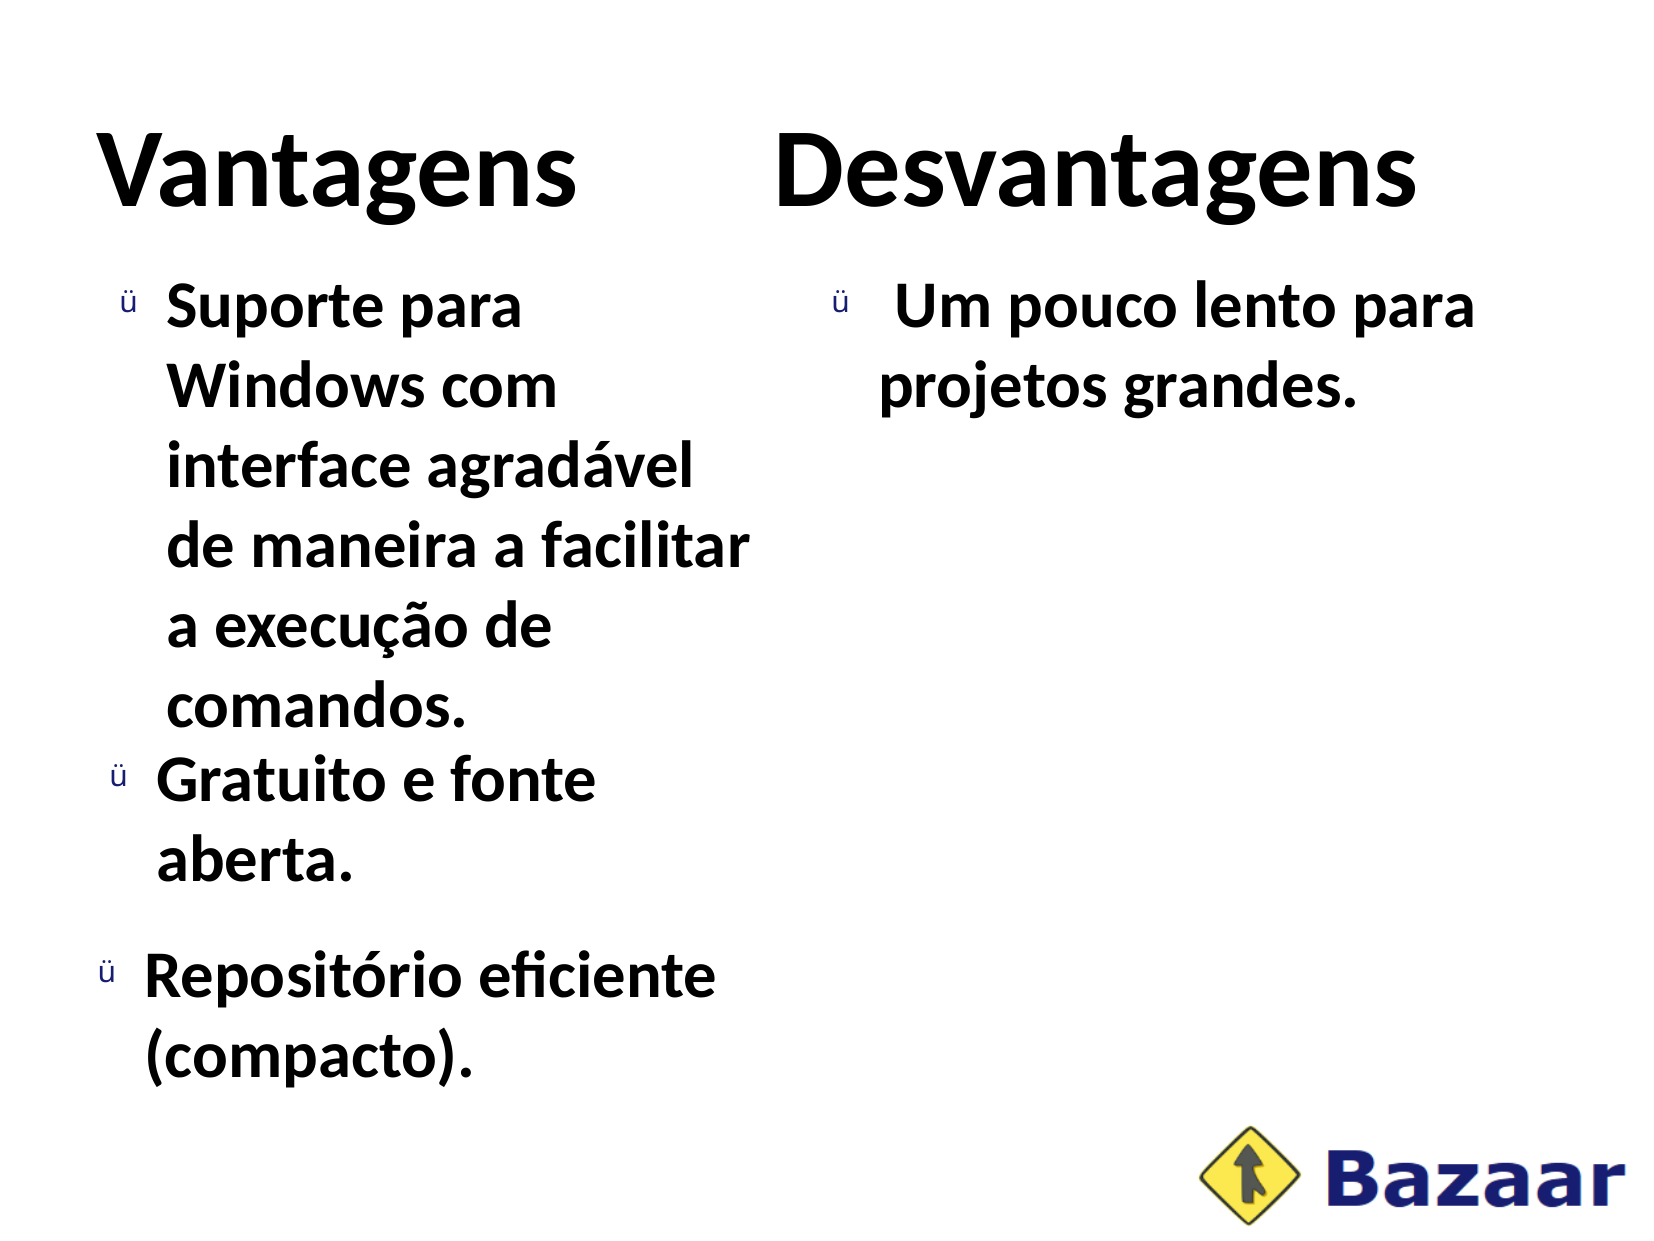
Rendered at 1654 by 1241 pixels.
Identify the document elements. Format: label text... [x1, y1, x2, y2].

picture [1181, 1110, 1638, 1241]
text_box Repositório eficiente (compacto). [82, 923, 764, 1099]
text_box Gratuito e fonte aberta. [94, 727, 786, 903]
text_box Desvantagens [758, 86, 1434, 237]
text_box Um pouco lento para projetos grandes. [816, 253, 1614, 429]
text_box Suporte para Windows com interface agradável de maneira a facilitar a execução de comandos. [104, 253, 786, 727]
text_box Vantagens [81, 86, 595, 237]
